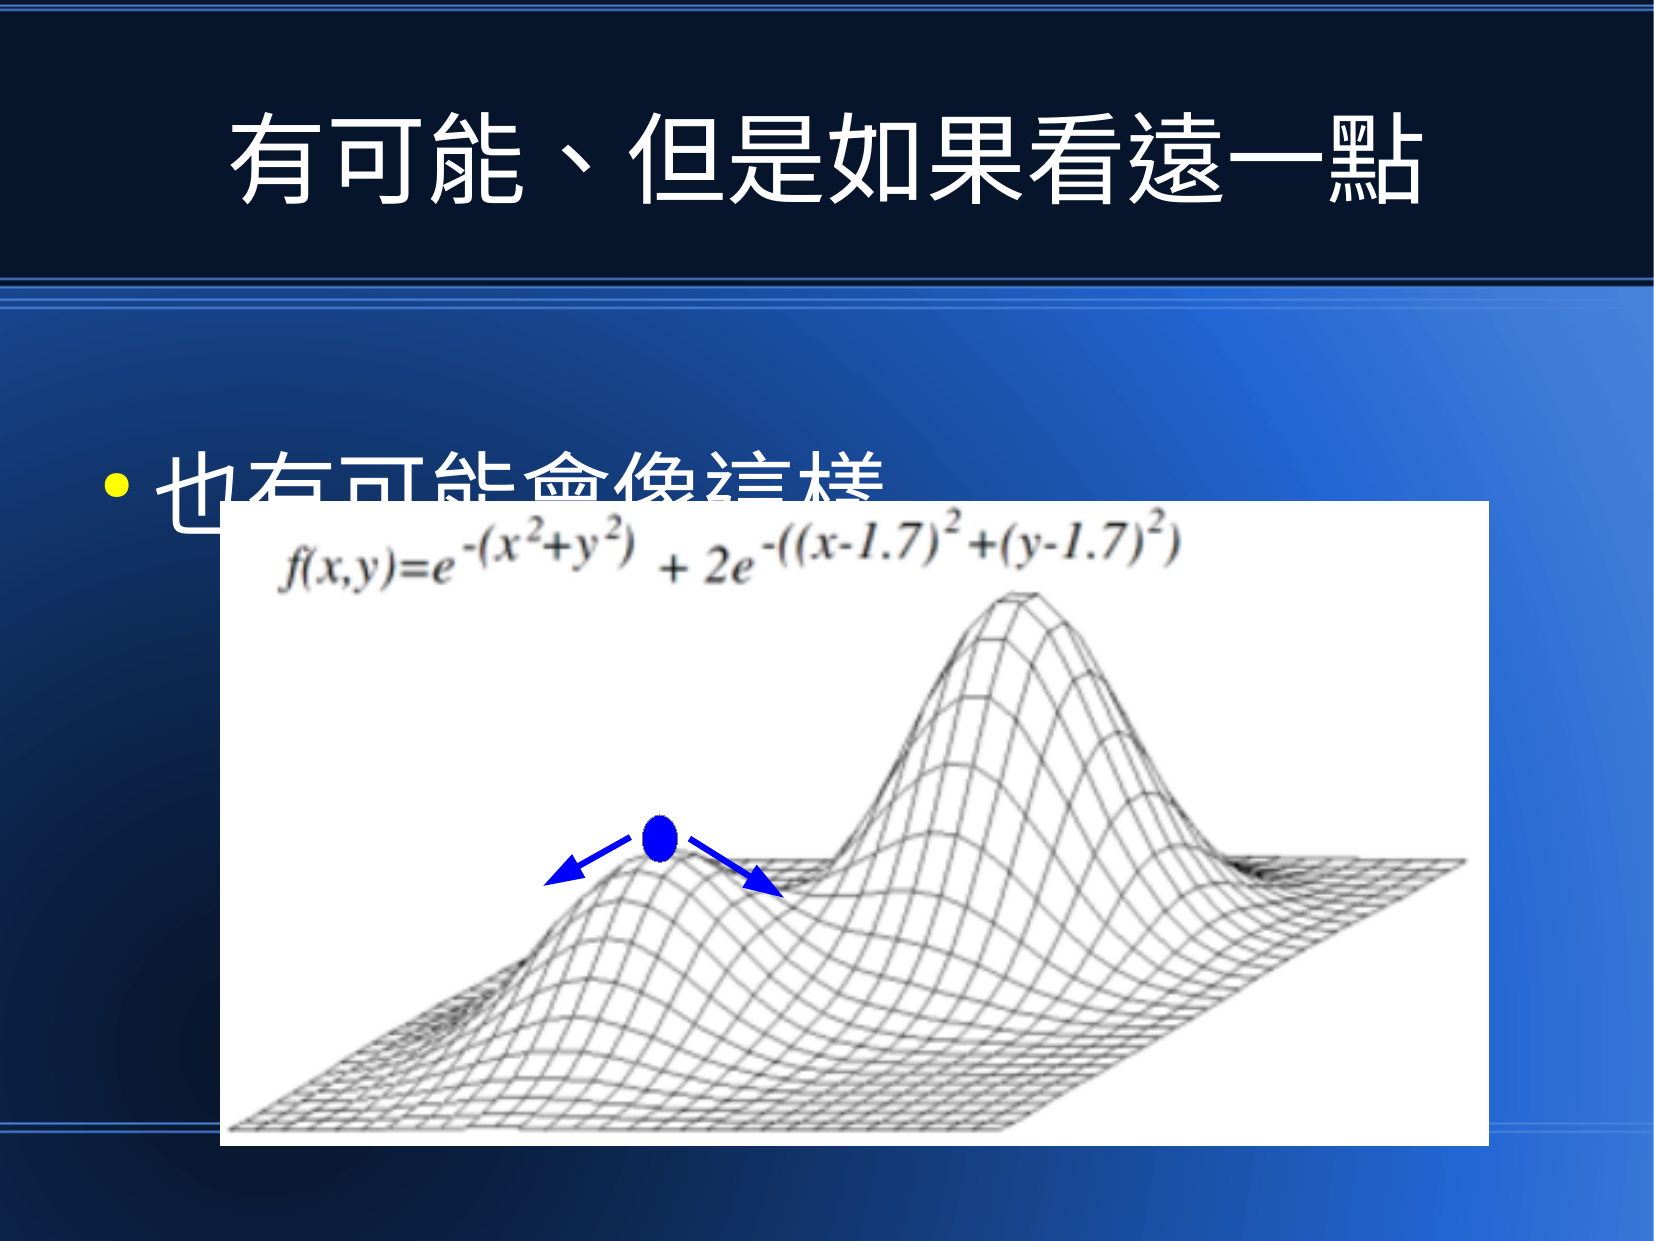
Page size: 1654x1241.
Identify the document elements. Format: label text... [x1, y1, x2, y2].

text_box [642, 814, 678, 863]
picture [0, 0, 1654, 1241]
title 有可能、但是如果看遠一點 [82, 49, 1571, 257]
list 也有可能會像這樣 [82, 355, 1571, 1241]
picture [220, 501, 1489, 1146]
